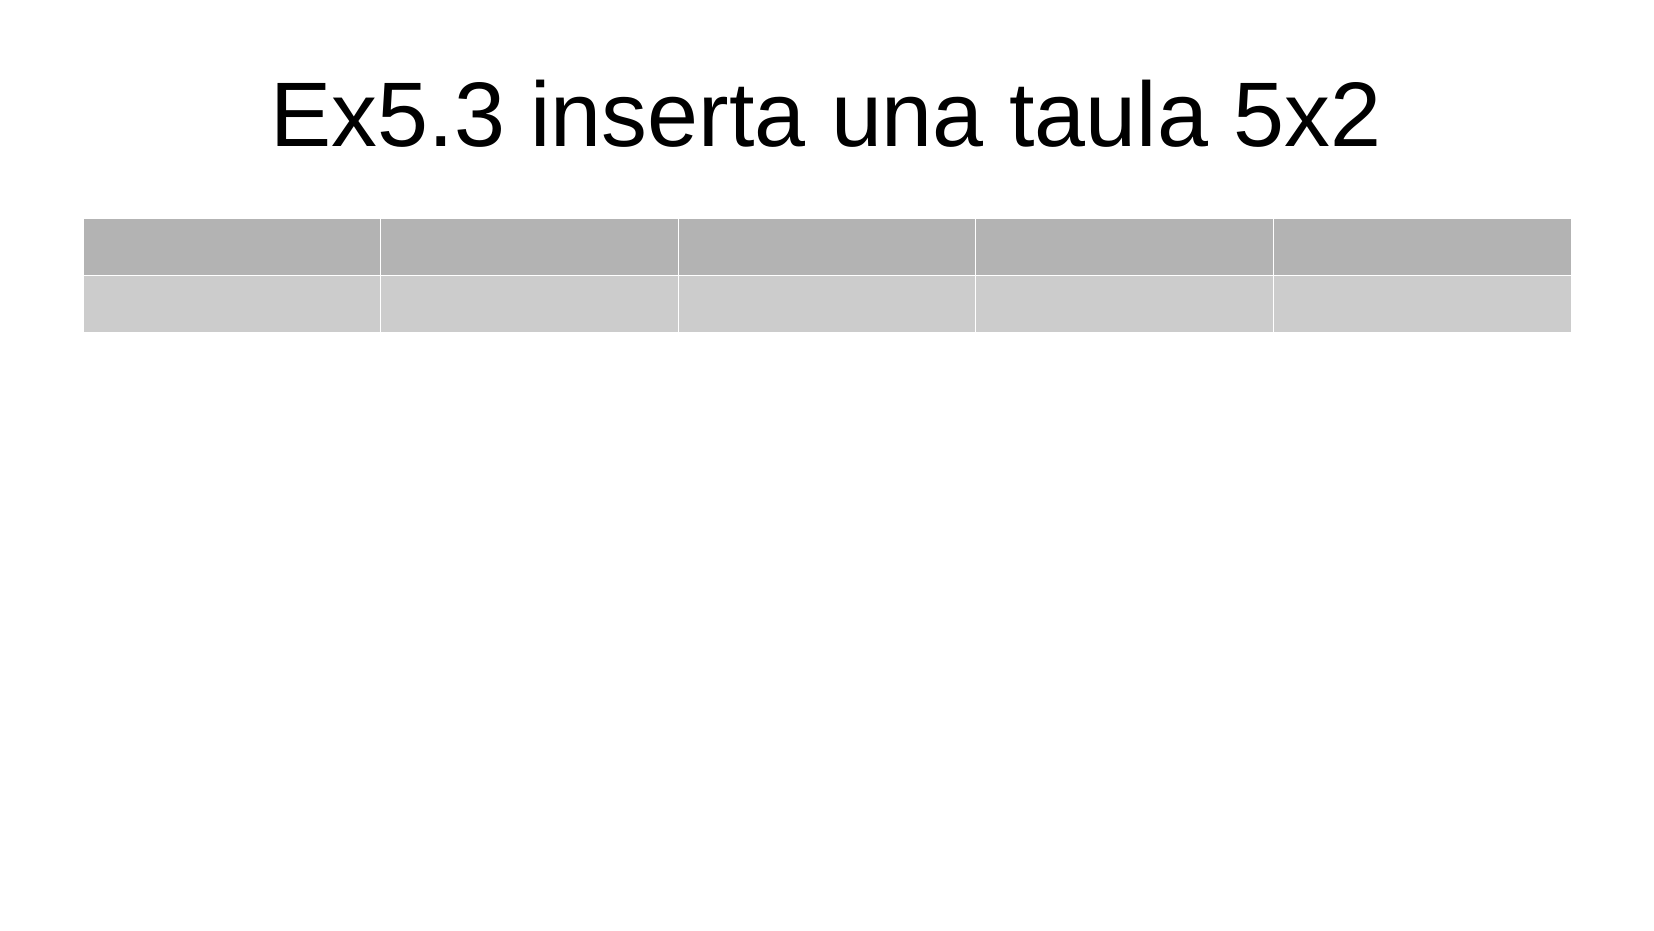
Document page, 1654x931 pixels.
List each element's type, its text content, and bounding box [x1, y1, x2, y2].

table_header [976, 219, 1273, 275]
title Ex5.3 inserta una taula 5x2 [82, 37, 1571, 193]
table_header [679, 219, 975, 275]
table_header [381, 219, 678, 275]
table_header [1274, 219, 1571, 275]
table_header [84, 219, 380, 275]
table_cell [976, 276, 1273, 332]
table_cell [1274, 276, 1571, 332]
table_cell [84, 276, 380, 332]
table_cell [381, 276, 678, 332]
table_cell [679, 276, 975, 332]
